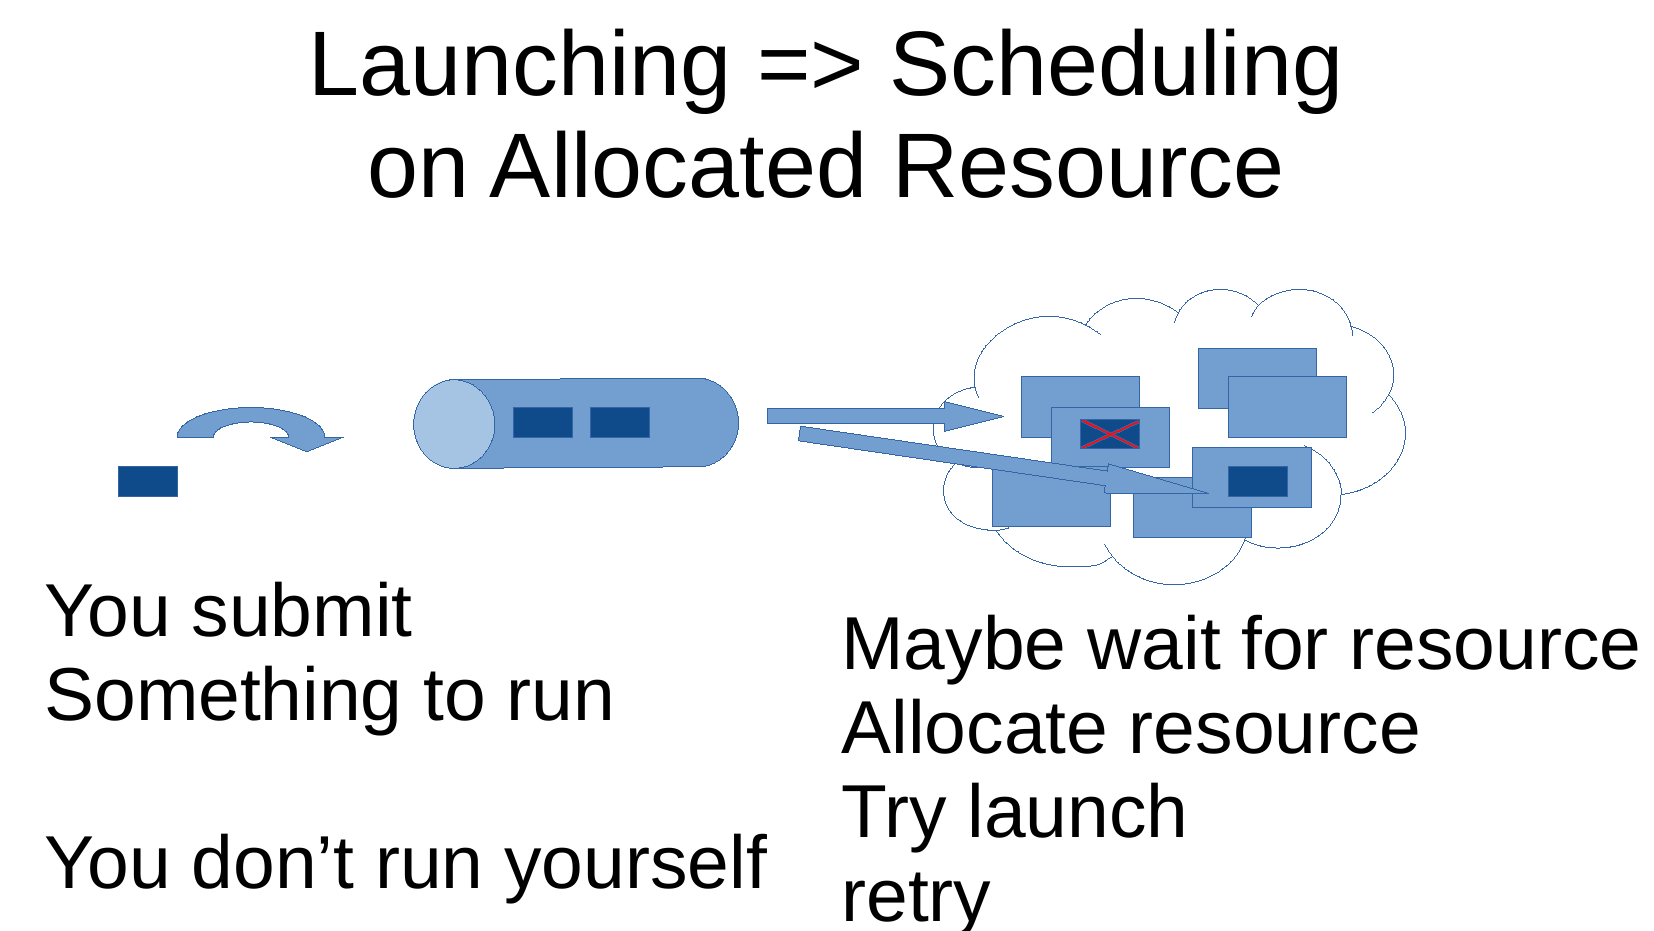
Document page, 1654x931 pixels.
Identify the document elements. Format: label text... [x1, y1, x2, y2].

text_box [459, 378, 739, 469]
title Launching => Scheduling on Allocated Resource [82, 12, 1571, 218]
text_box * [413, 379, 495, 469]
text_box [798, 376, 1312, 538]
text_box You submit Something to run You don’t run yourself [29, 561, 783, 912]
text_box [177, 407, 344, 452]
text_box [767, 401, 1004, 432]
text_box [118, 466, 178, 497]
text_box [1198, 348, 1347, 438]
text_box Maybe wait for resource Allocate resource Try launch retry [826, 594, 1654, 931]
